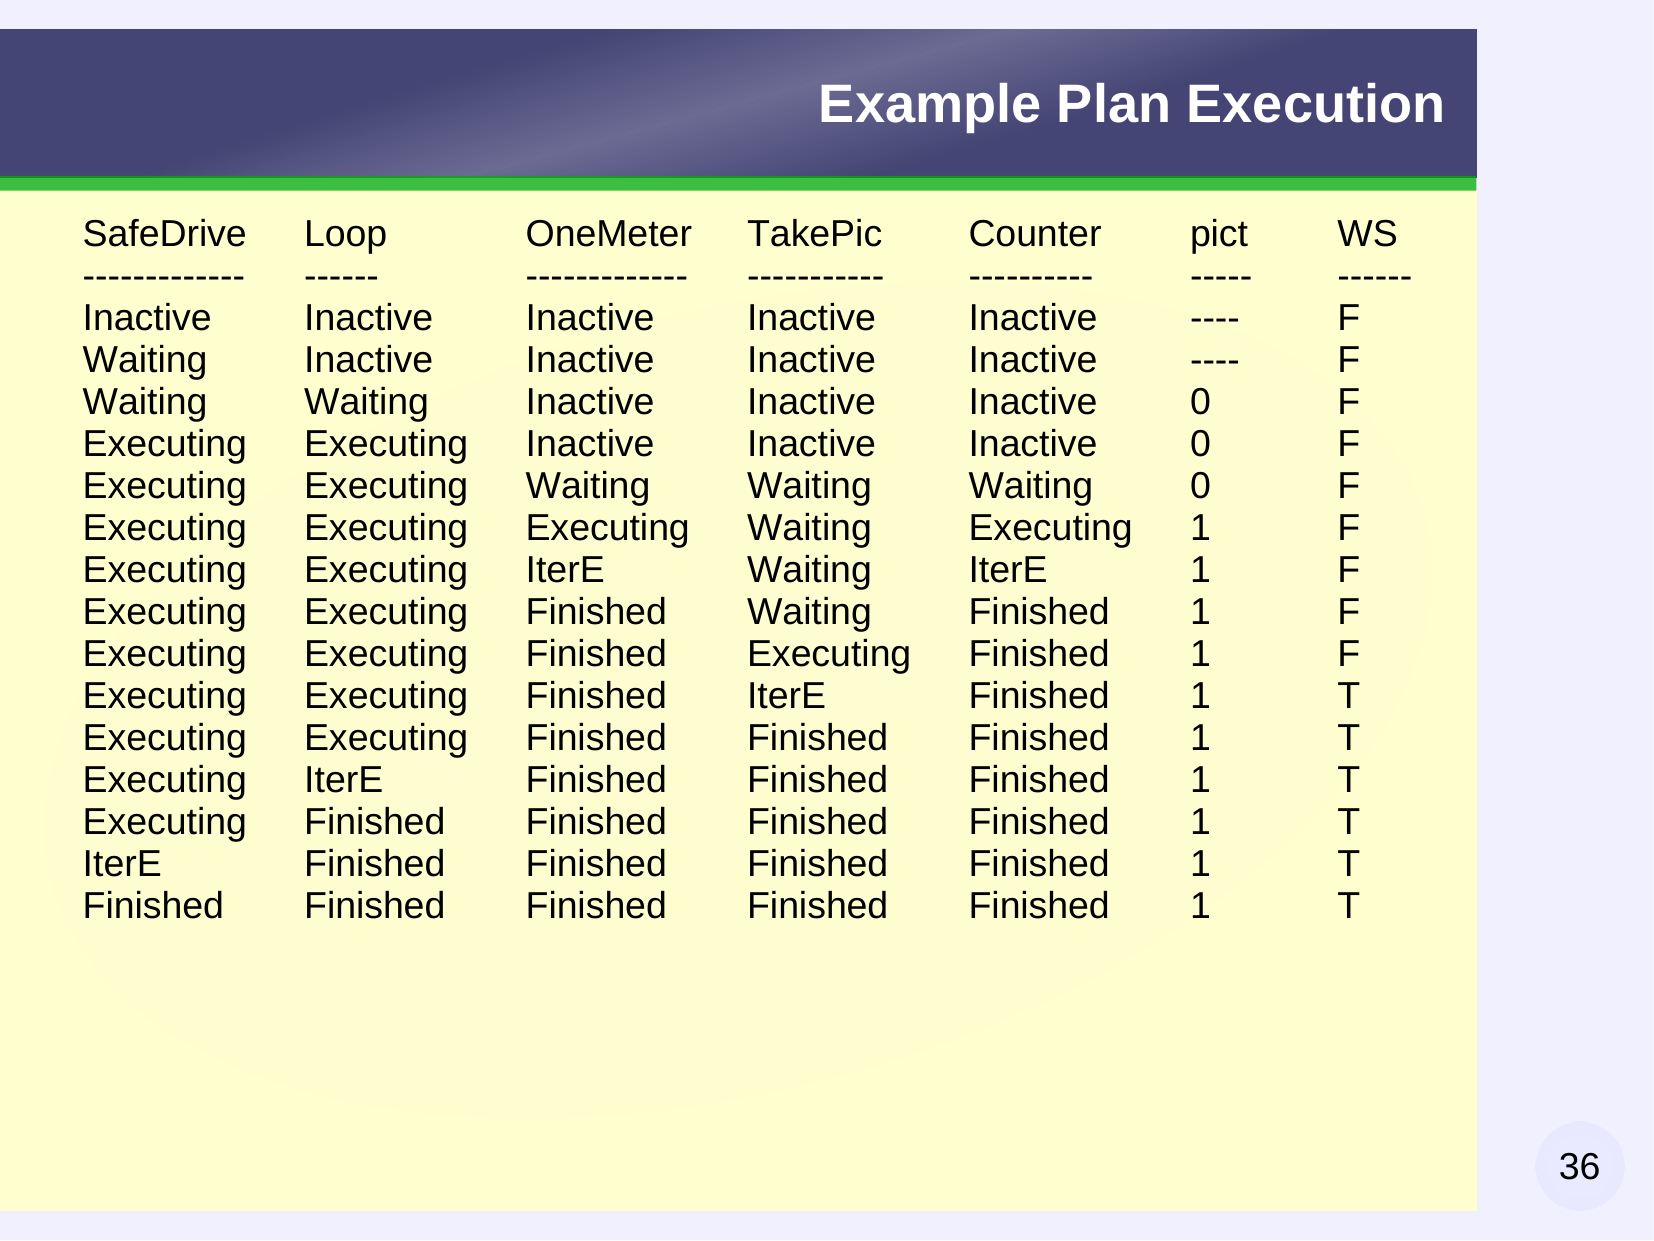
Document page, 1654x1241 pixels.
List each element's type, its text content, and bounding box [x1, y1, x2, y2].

text_box SafeDrive Loop OneMeter TakePic Counter pict WS ------------- ------ ------------- ----------- ---------- ----- ------ Inactive Inactive Inactive Inactive Inactive ---- F Waiting Inactive Inactive Inactive Inactive ---- F Waiting Waiting Inactive Inactive Inactive 0 F Executing Executing Inactive Inactive Inactive 0 F Executing Executing Waiting Waiting Waiting 0 F Executing Executing Executing Waiting Executing 1 F Executing Executing IterE Waiting IterE 1 F Executing Executing Finished Waiting Finished 1 F Executing Executing Finished Executing Finished 1 F Executing Executing Finished IterE Finished 1 T Executing Executing Finished Finished Finished 1 T Executing IterE Finished Finished Finished 1 T Executing Finished Finished Finished Finished 1 T IterE Finished Finished Finished Finished 1 T Finished Finished Finished Finished Finished 1 T [82, 212, 1441, 1010]
title Example Plan Execution [29, 59, 1447, 148]
